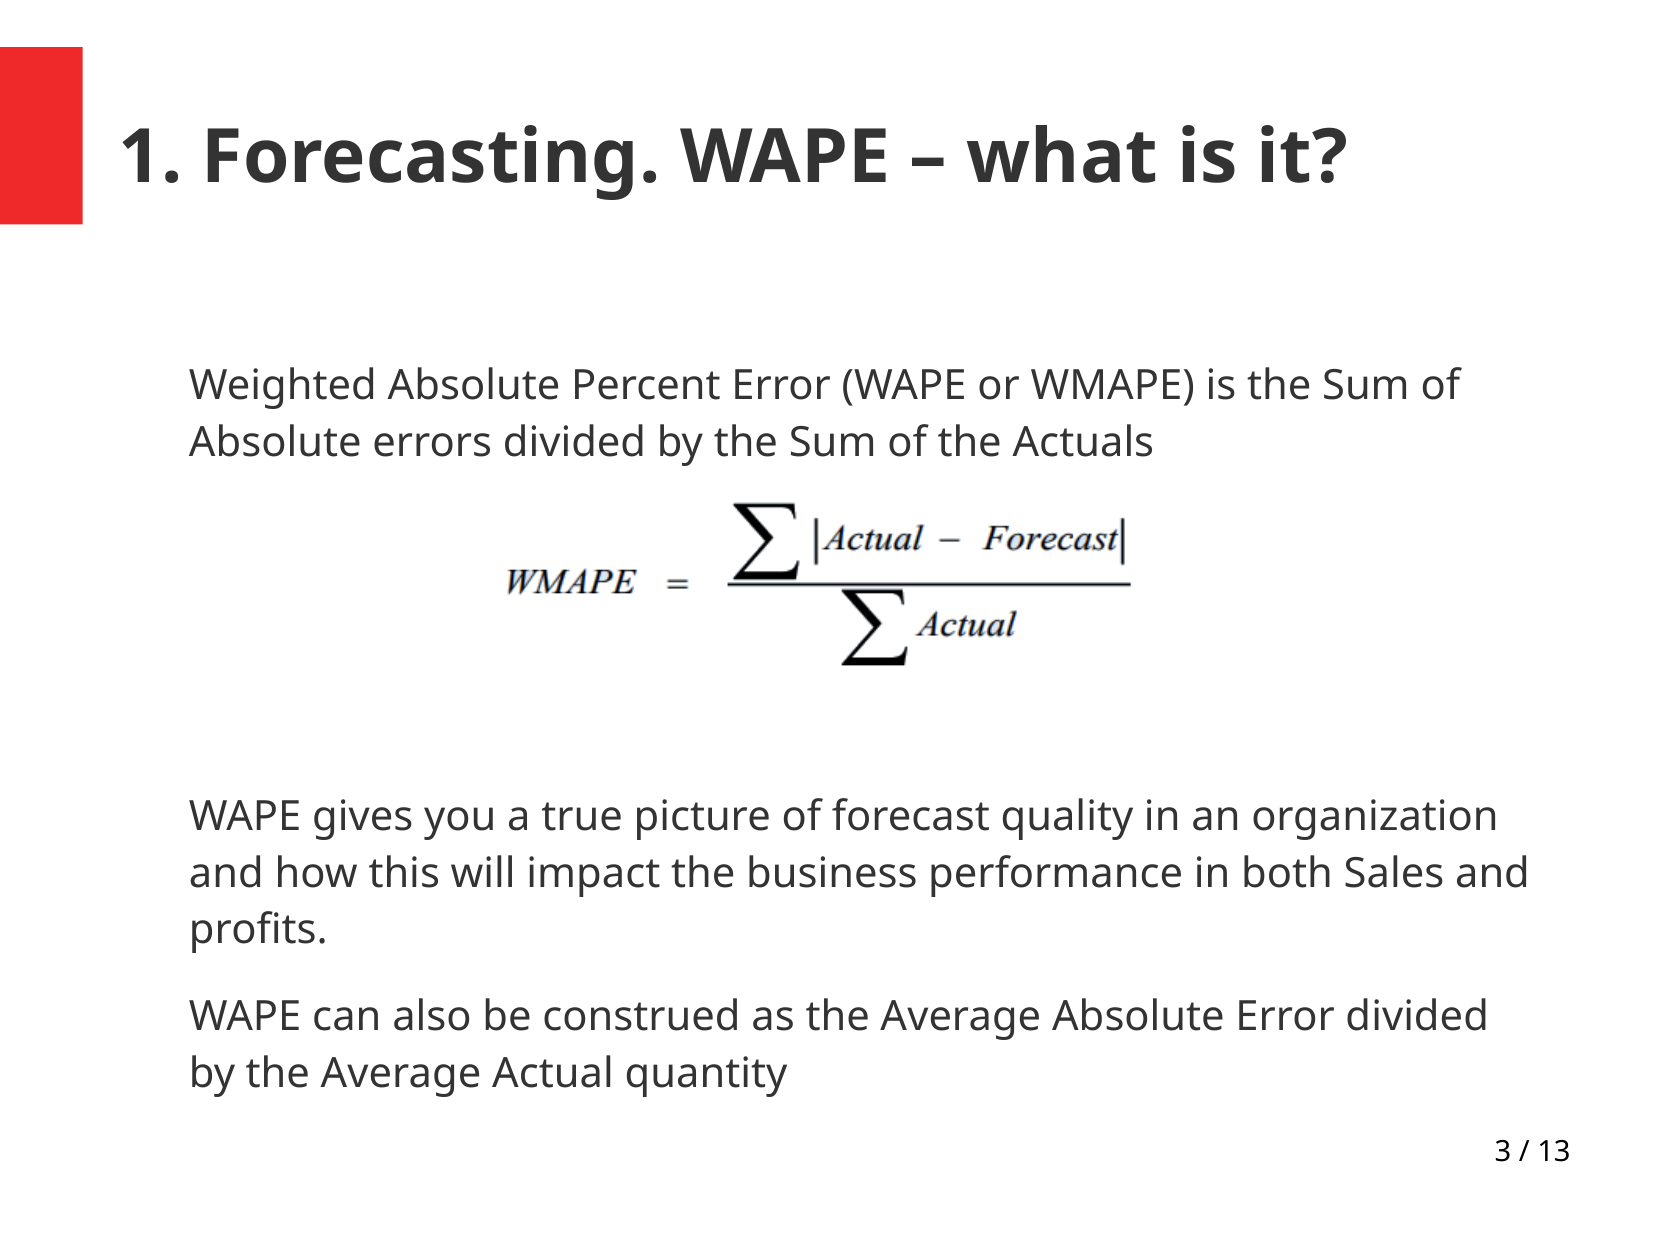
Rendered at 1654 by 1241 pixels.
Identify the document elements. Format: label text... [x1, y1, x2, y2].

title 1. Forecasting. WAPE – what is it? [118, 49, 1571, 257]
list Weighted Absolute Percent Error (WAPE or WMAPE) is the Sum of Absolute errors divided by the Sum of the Actuals WAPE gives you a true picture of forecast quality in an organization and how this will impact the business performance in both Sales and profits. WAPE can also be construed as the Average Absolute Error divided by the Average Actual quantity [118, 354, 1536, 1074]
picture [495, 498, 1153, 676]
